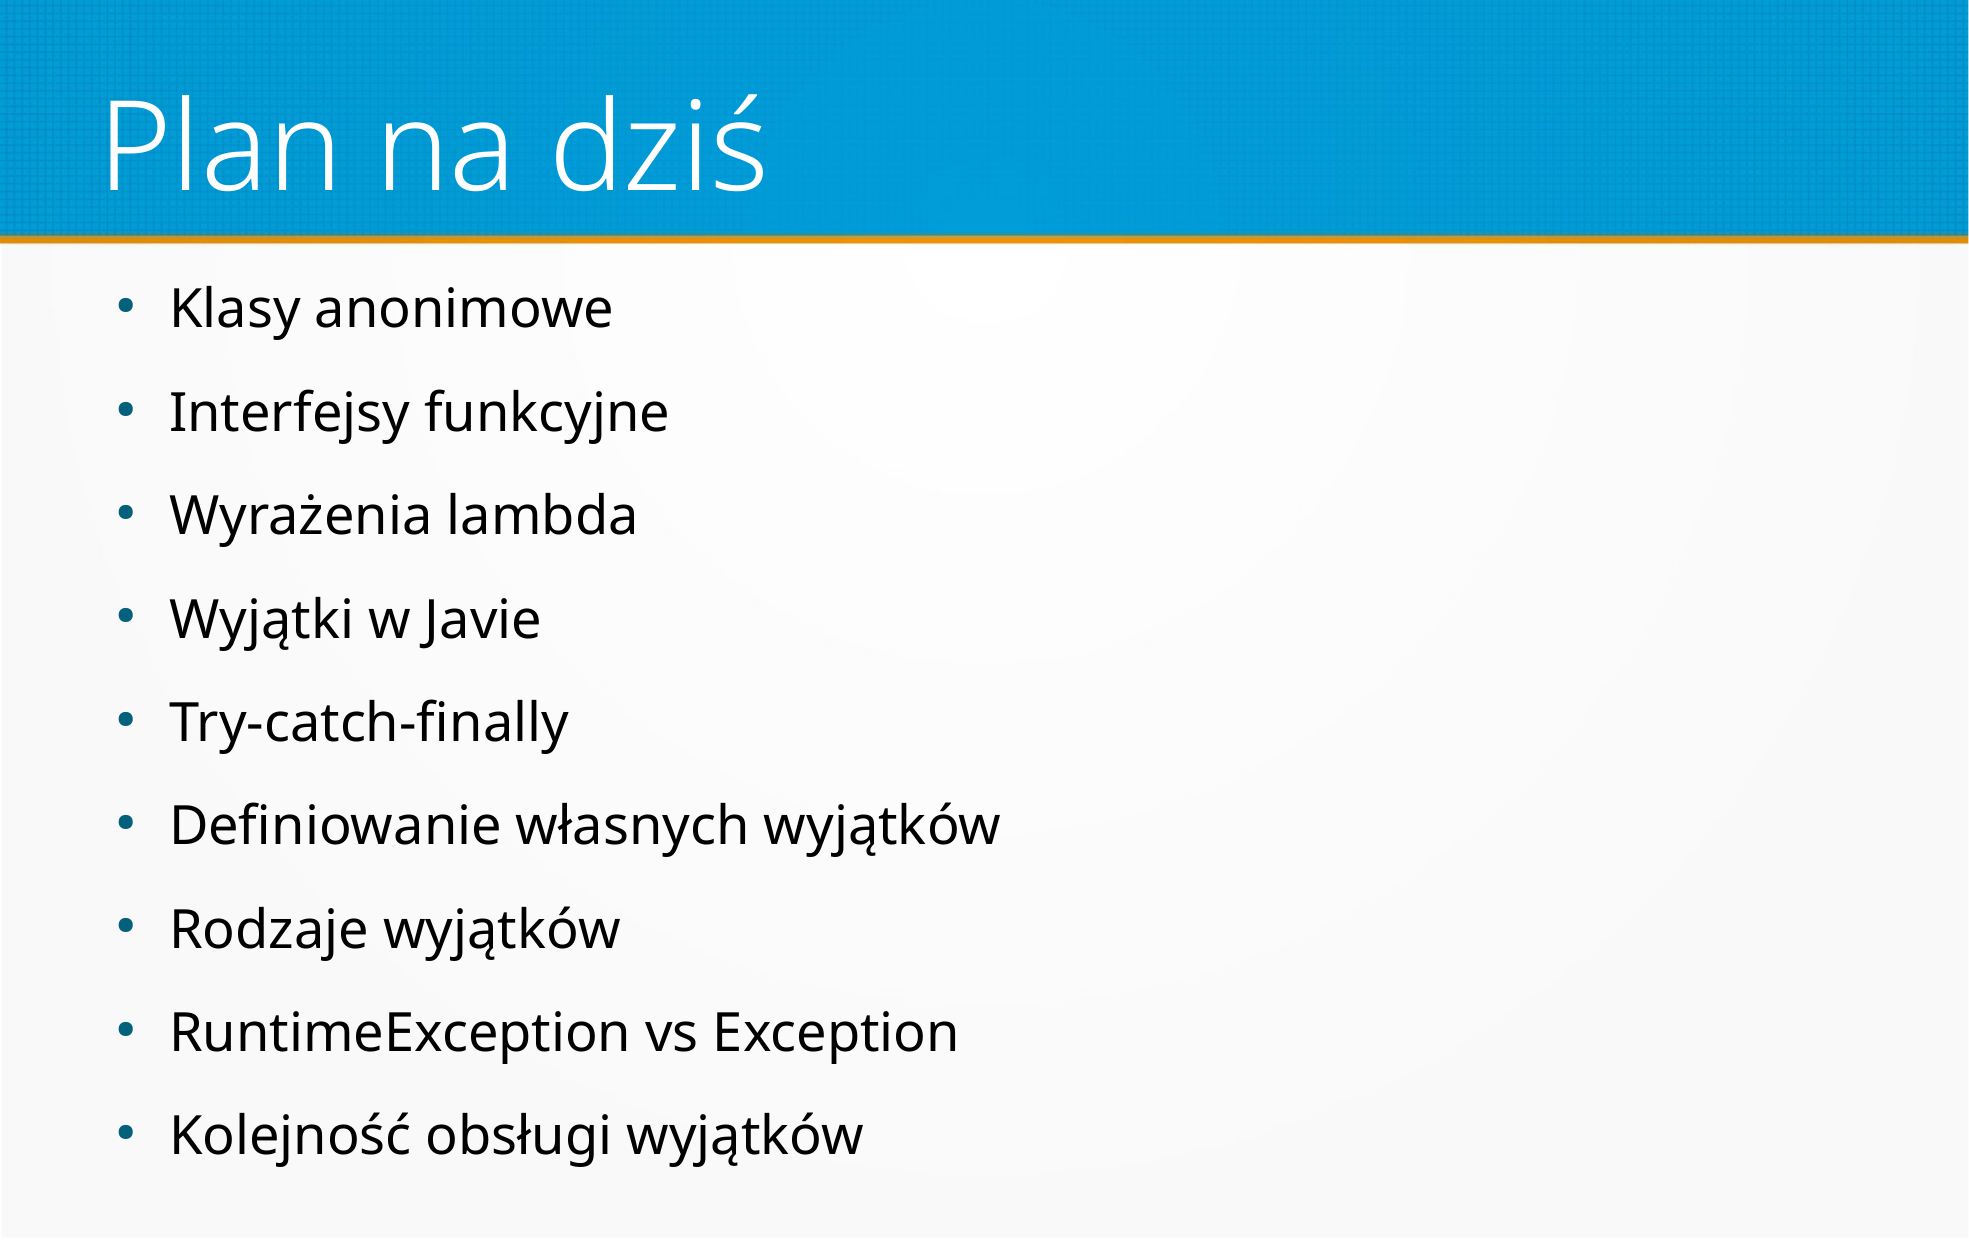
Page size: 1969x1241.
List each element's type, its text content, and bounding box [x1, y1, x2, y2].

title Plan na dziś [98, 19, 1870, 227]
picture [0, 233, 1969, 1241]
list Klasy anonimowe Interfejsy funkcyjne Wyrażenia lambda Wyjątki w Javie Try-catch-finally Definiowanie własnych wyjątków Rodzaje wyjątków RuntimeException vs Exception Kolejność obsługi wyjątków [98, 270, 1861, 1216]
